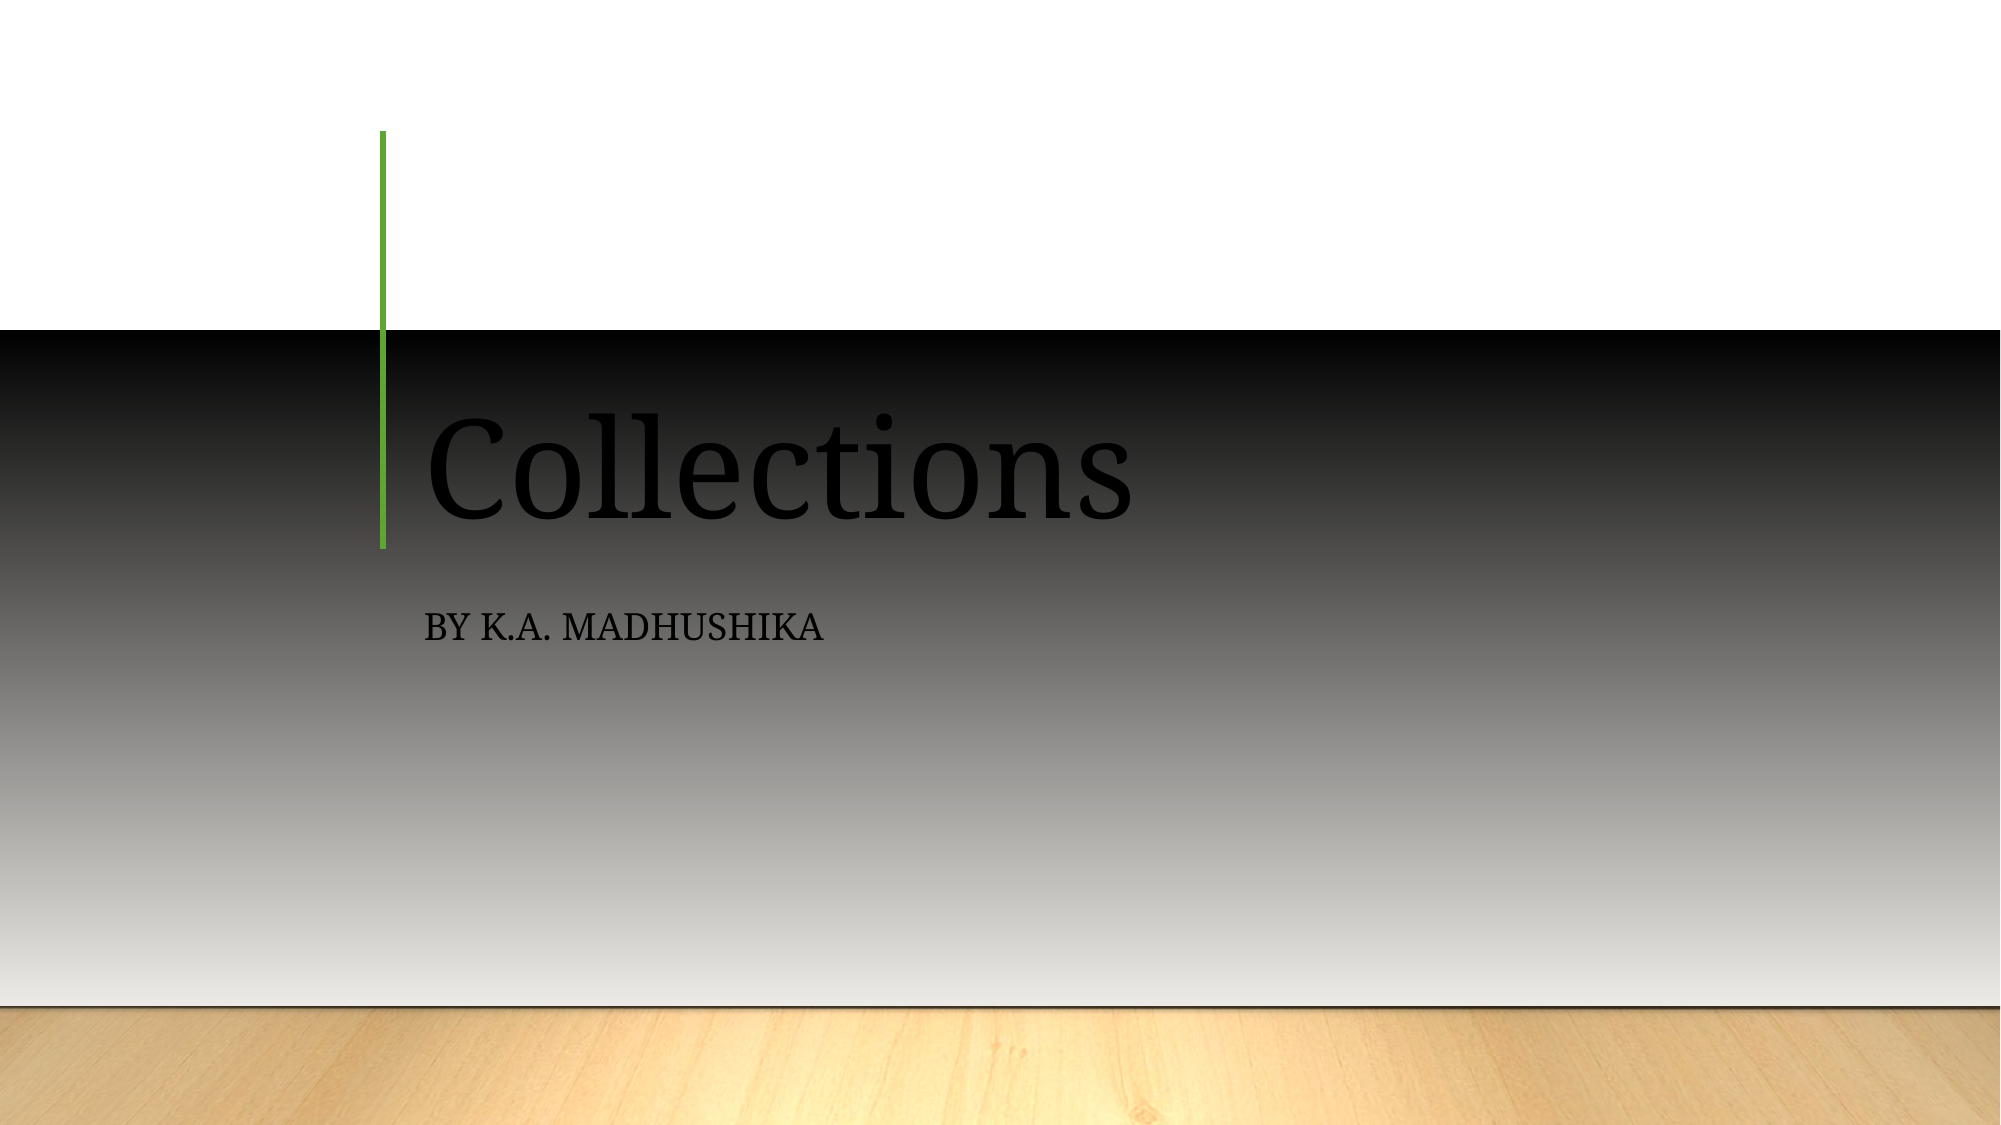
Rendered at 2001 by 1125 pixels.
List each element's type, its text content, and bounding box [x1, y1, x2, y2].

title Collections [408, 131, 1814, 549]
subtitle BY k.a. Madhushika [408, 579, 1814, 740]
